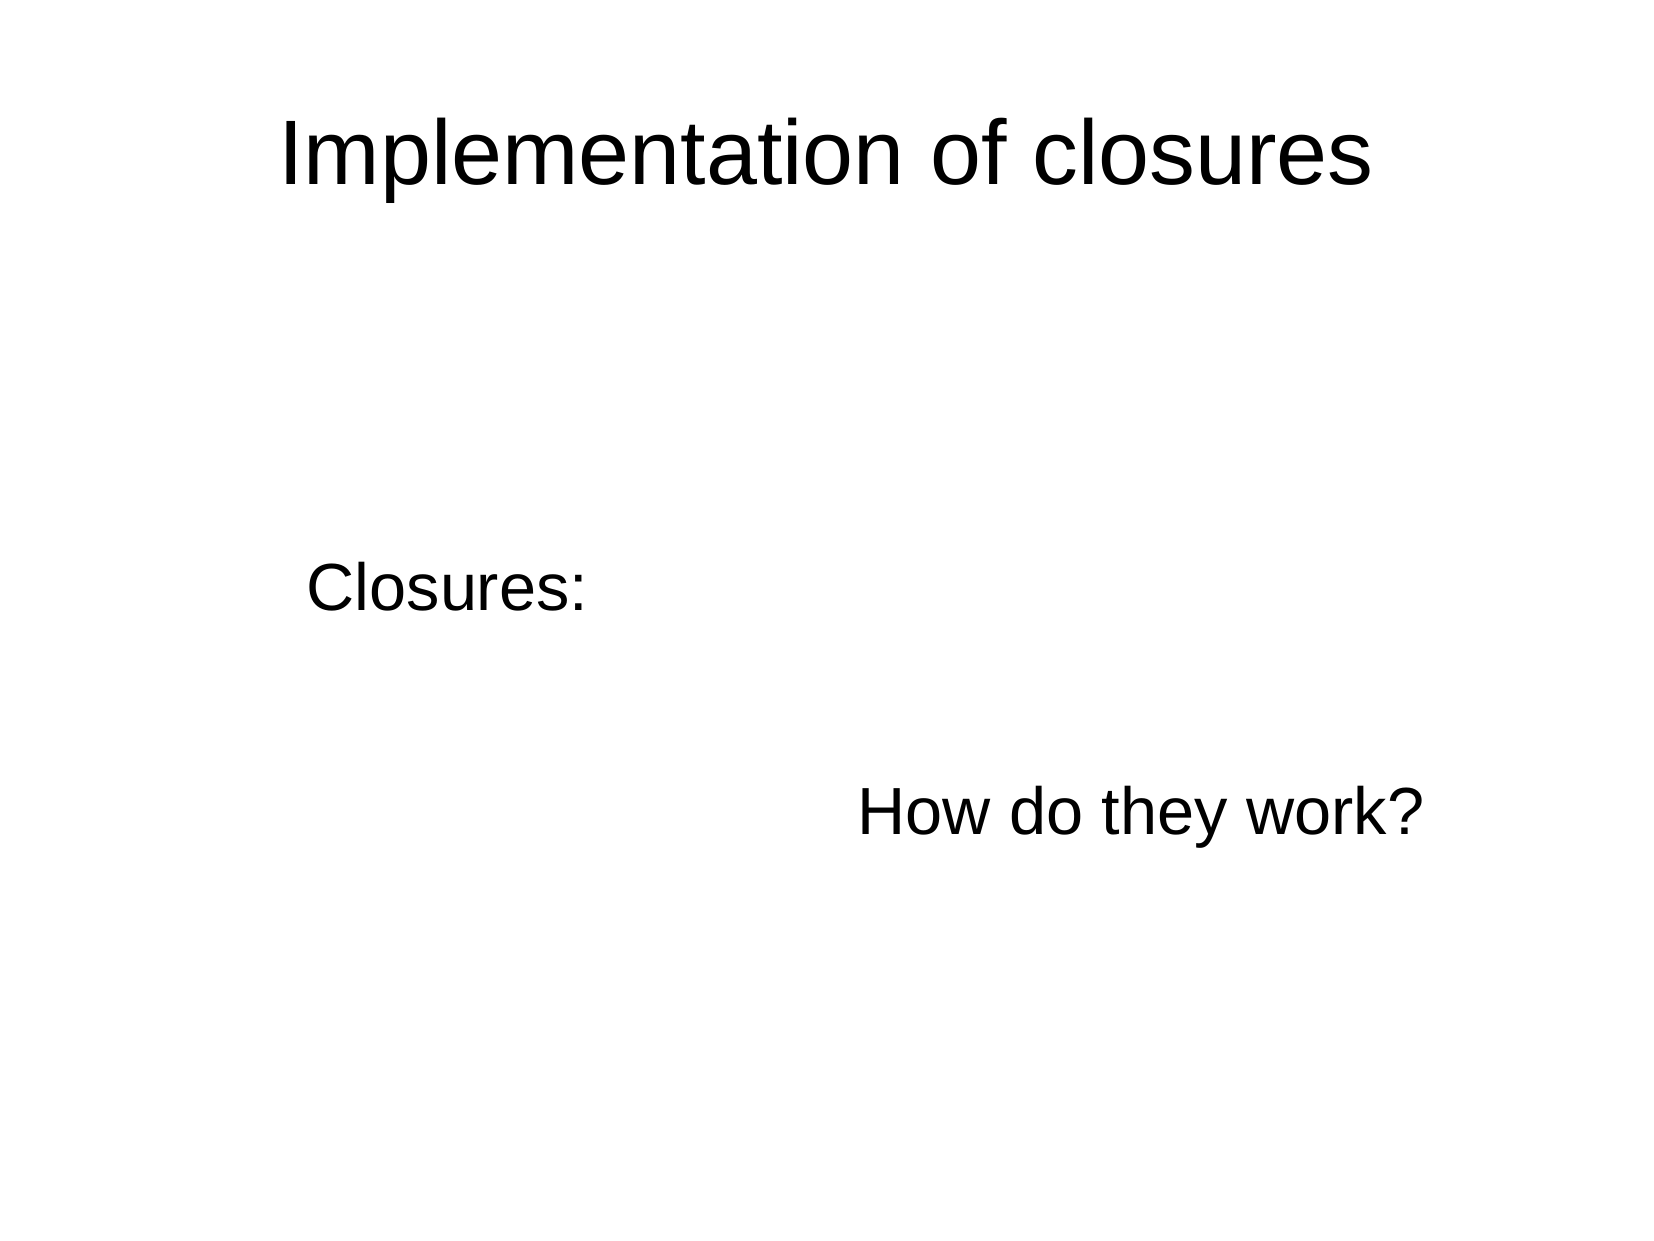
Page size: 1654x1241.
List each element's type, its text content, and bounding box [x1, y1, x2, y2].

subtitle Closures: How do they work? [82, 290, 1571, 1109]
title Implementation of closures [82, 49, 1571, 257]
